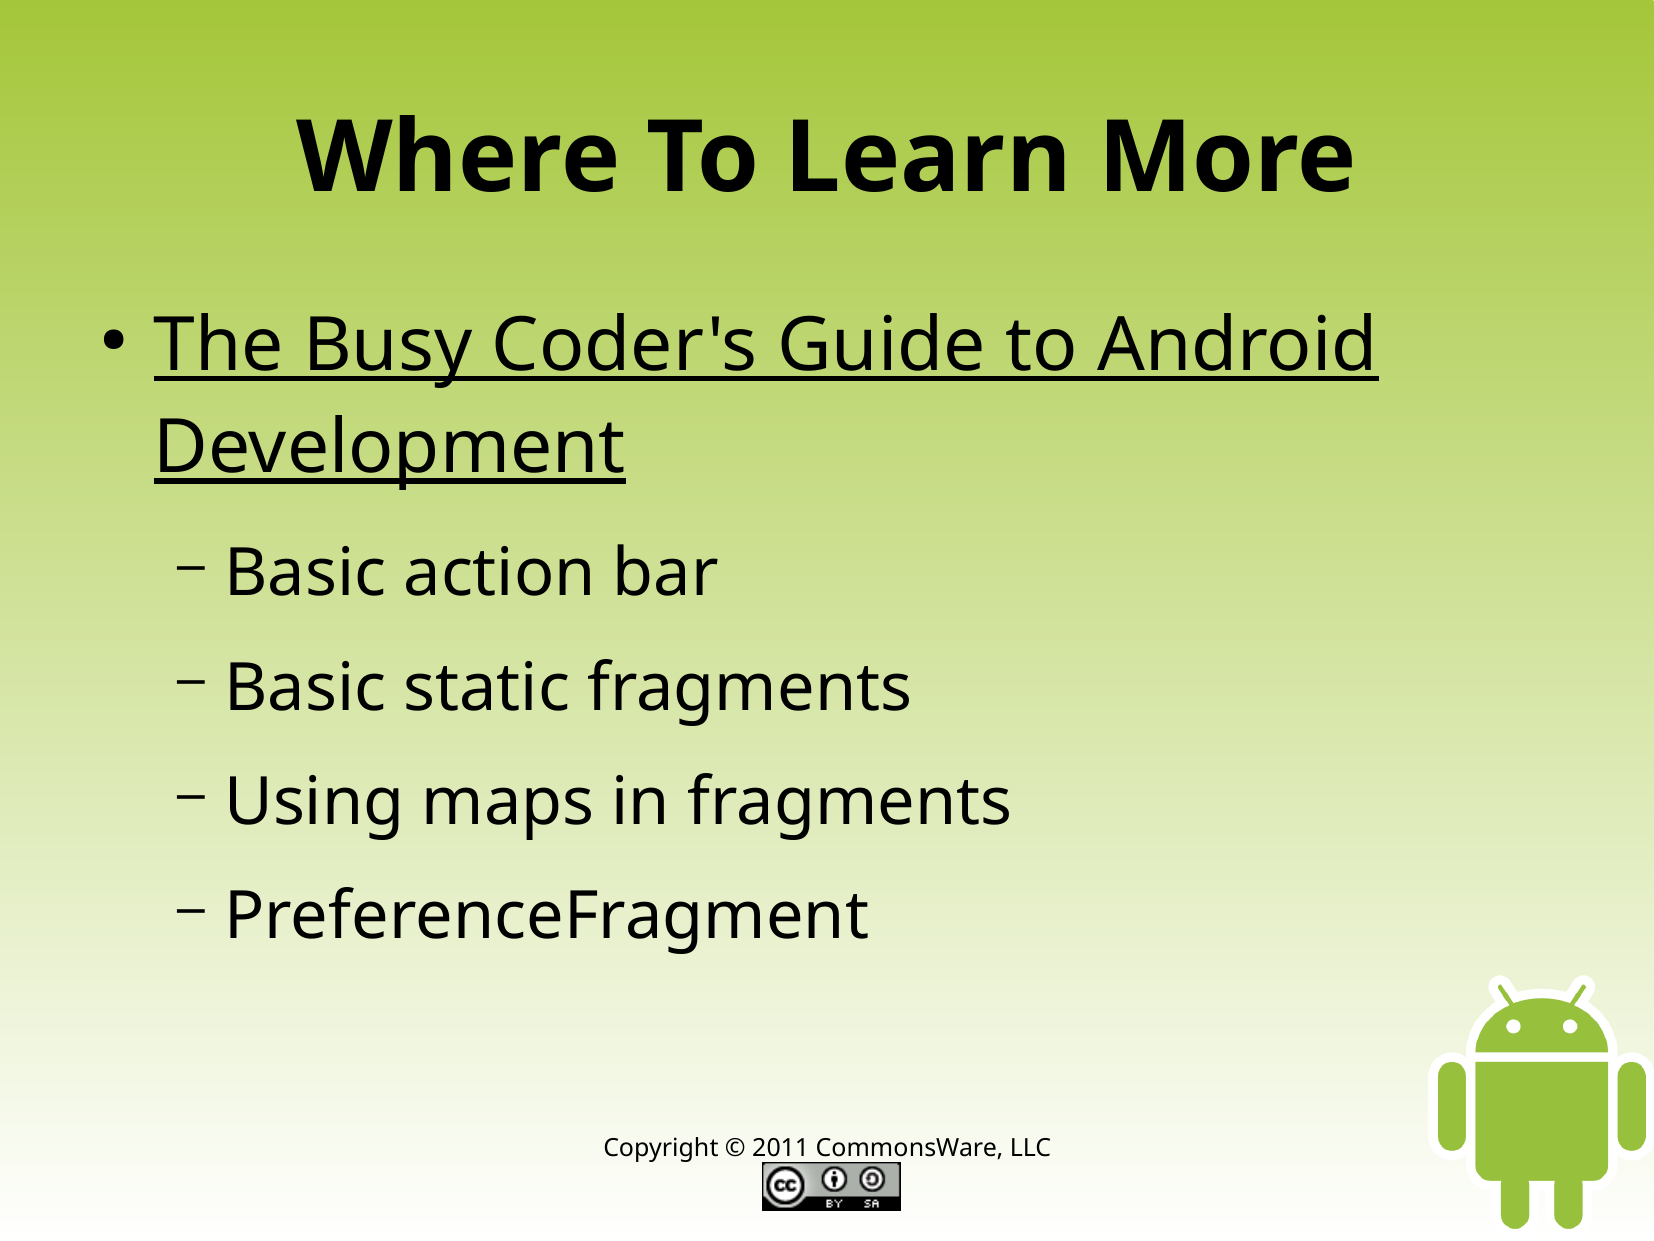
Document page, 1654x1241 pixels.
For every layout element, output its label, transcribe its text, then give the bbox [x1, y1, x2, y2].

title Where To Learn More [82, 49, 1571, 257]
picture [762, 1162, 901, 1211]
picture [1428, 975, 1654, 1238]
list The Busy Coder's Guide to Android Development Basic action bar Basic static fragments Using maps in fragments PreferenceFragment [82, 290, 1571, 1109]
